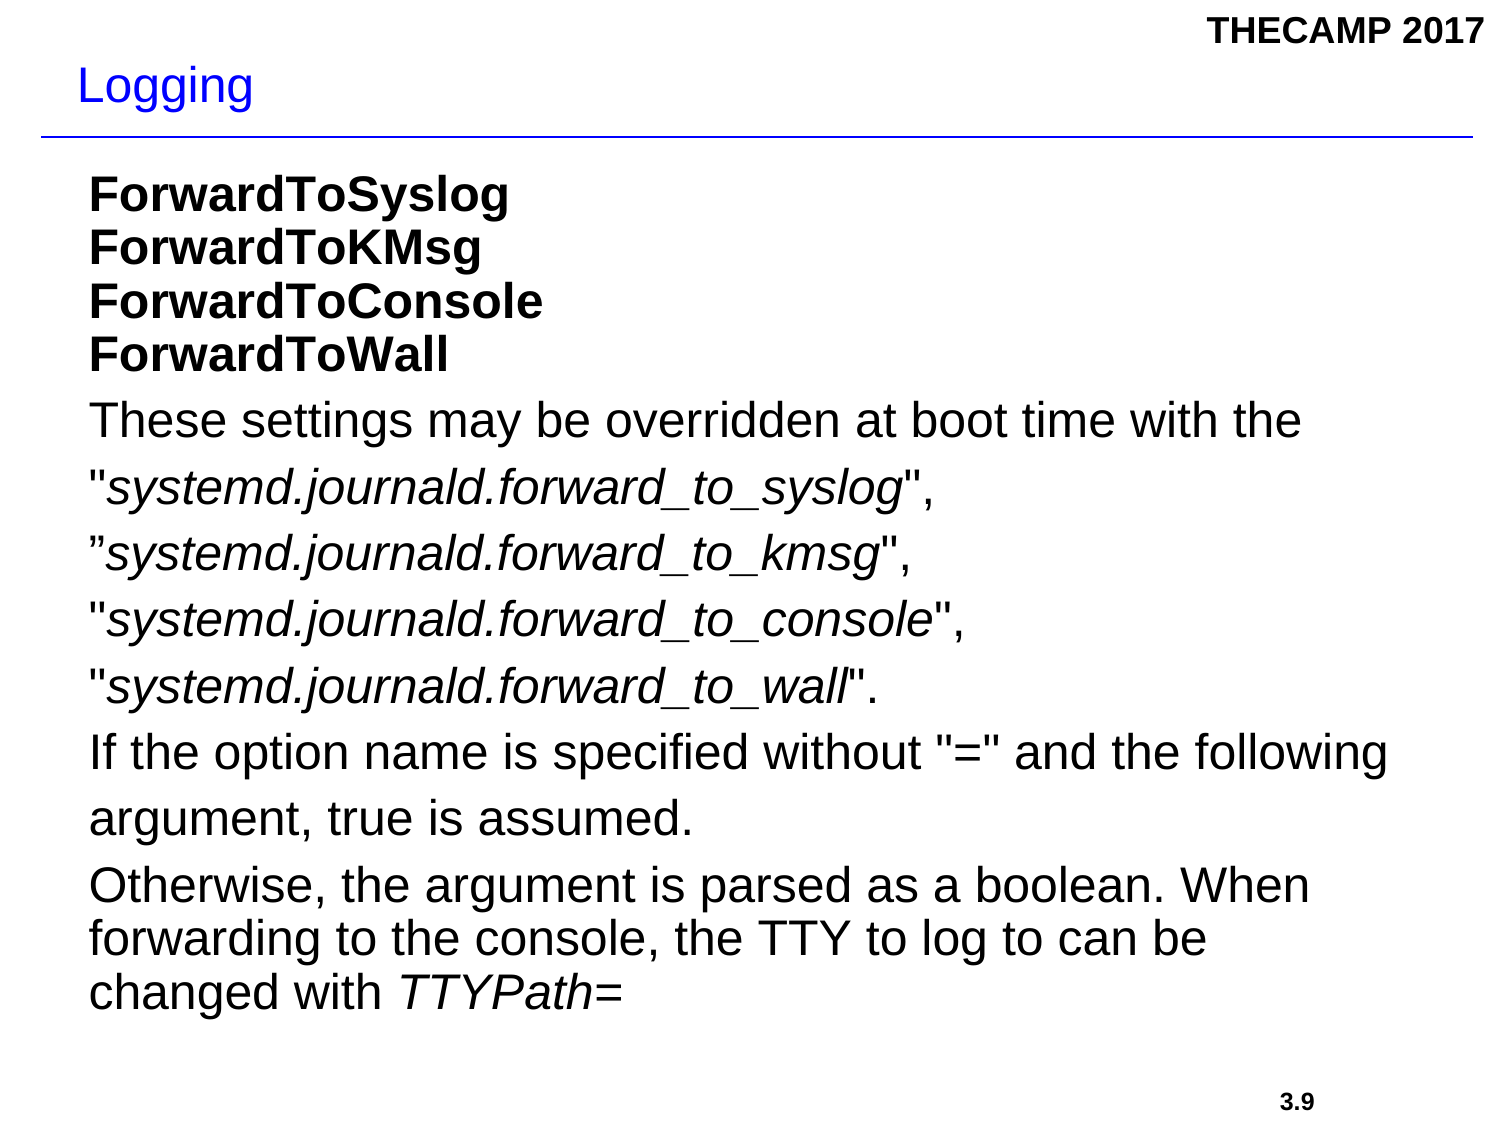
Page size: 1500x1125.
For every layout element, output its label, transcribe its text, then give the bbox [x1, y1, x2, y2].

title Logging [76, 39, 1424, 126]
list ForwardToSyslog ForwardToKMsg ForwardToConsole ForwardToWall These settings may be overridden at boot time with the "systemd.journald.forward_to_syslog", ”systemd.journald.forward_to_kmsg", "systemd.journald.forward_to_console", "systemd.journald.forward_to_wall". If the option name is specified without "=" and the following argument, true is assumed. Otherwise, the argument is parsed as a boolean. When forwarding to the console, the TTY to log to can be changed with TTYPath= [88, 113, 1398, 1087]
